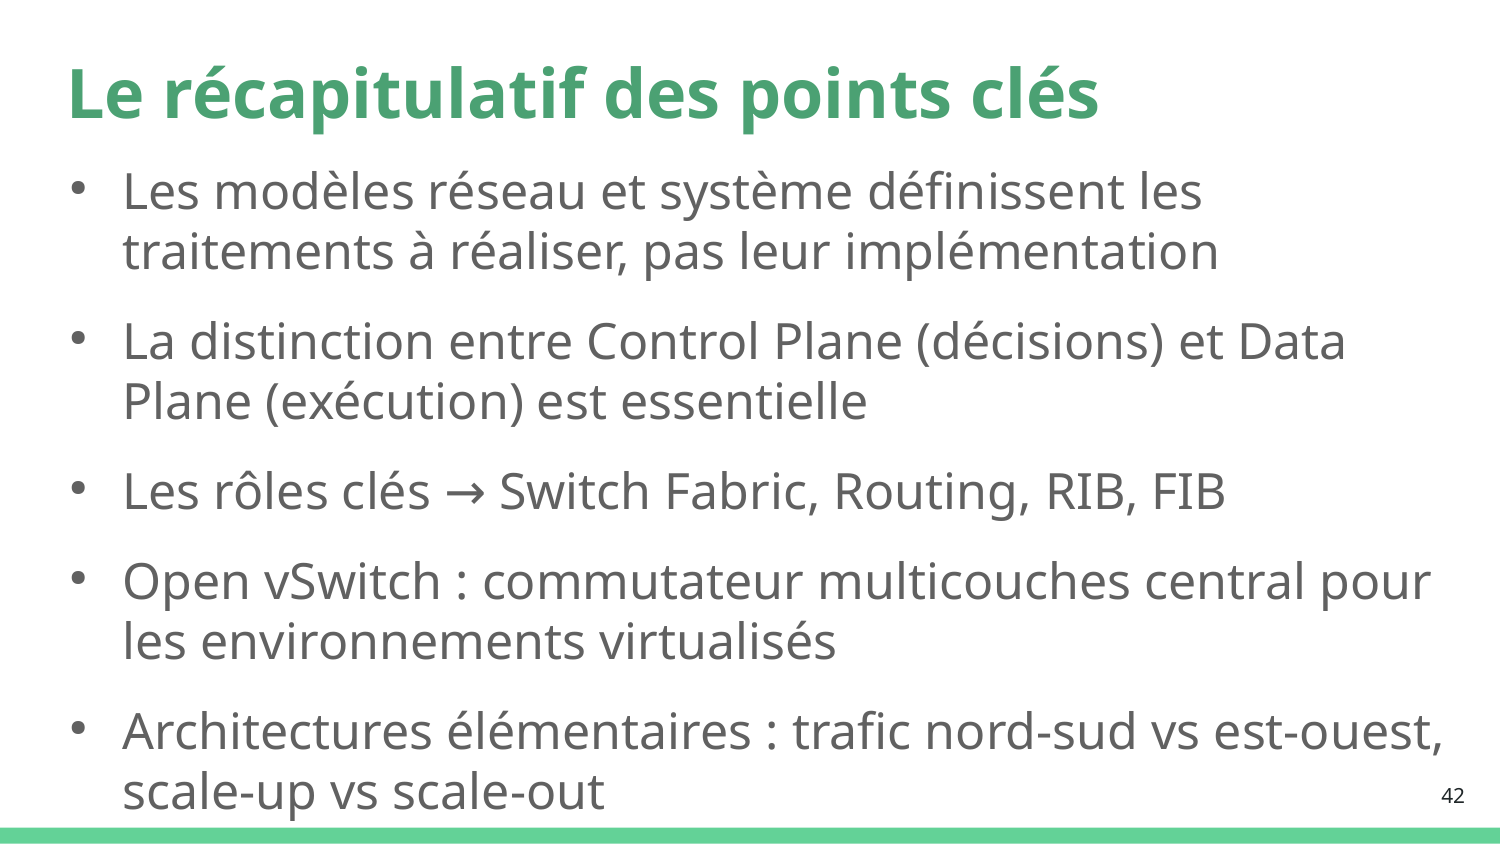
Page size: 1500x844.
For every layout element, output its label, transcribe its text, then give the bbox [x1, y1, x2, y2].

title Le récapitulatif des points clés [51, 23, 1449, 148]
list Les modèles réseau et système définissent les traitements à réaliser, pas leur implémentation La distinction entre Control Plane (décisions) et Data Plane (exécution) est essentielle Les rôles clés → Switch Fabric, Routing, RIB, FIB Open vSwitch : commutateur multicouches central pour les environnements virtualisés Architectures élémentaires : trafic nord-sud vs est-ouest, scale-up vs scale-out [36, 144, 1477, 805]
slide_number <numéro> [1389, 764, 1480, 830]
